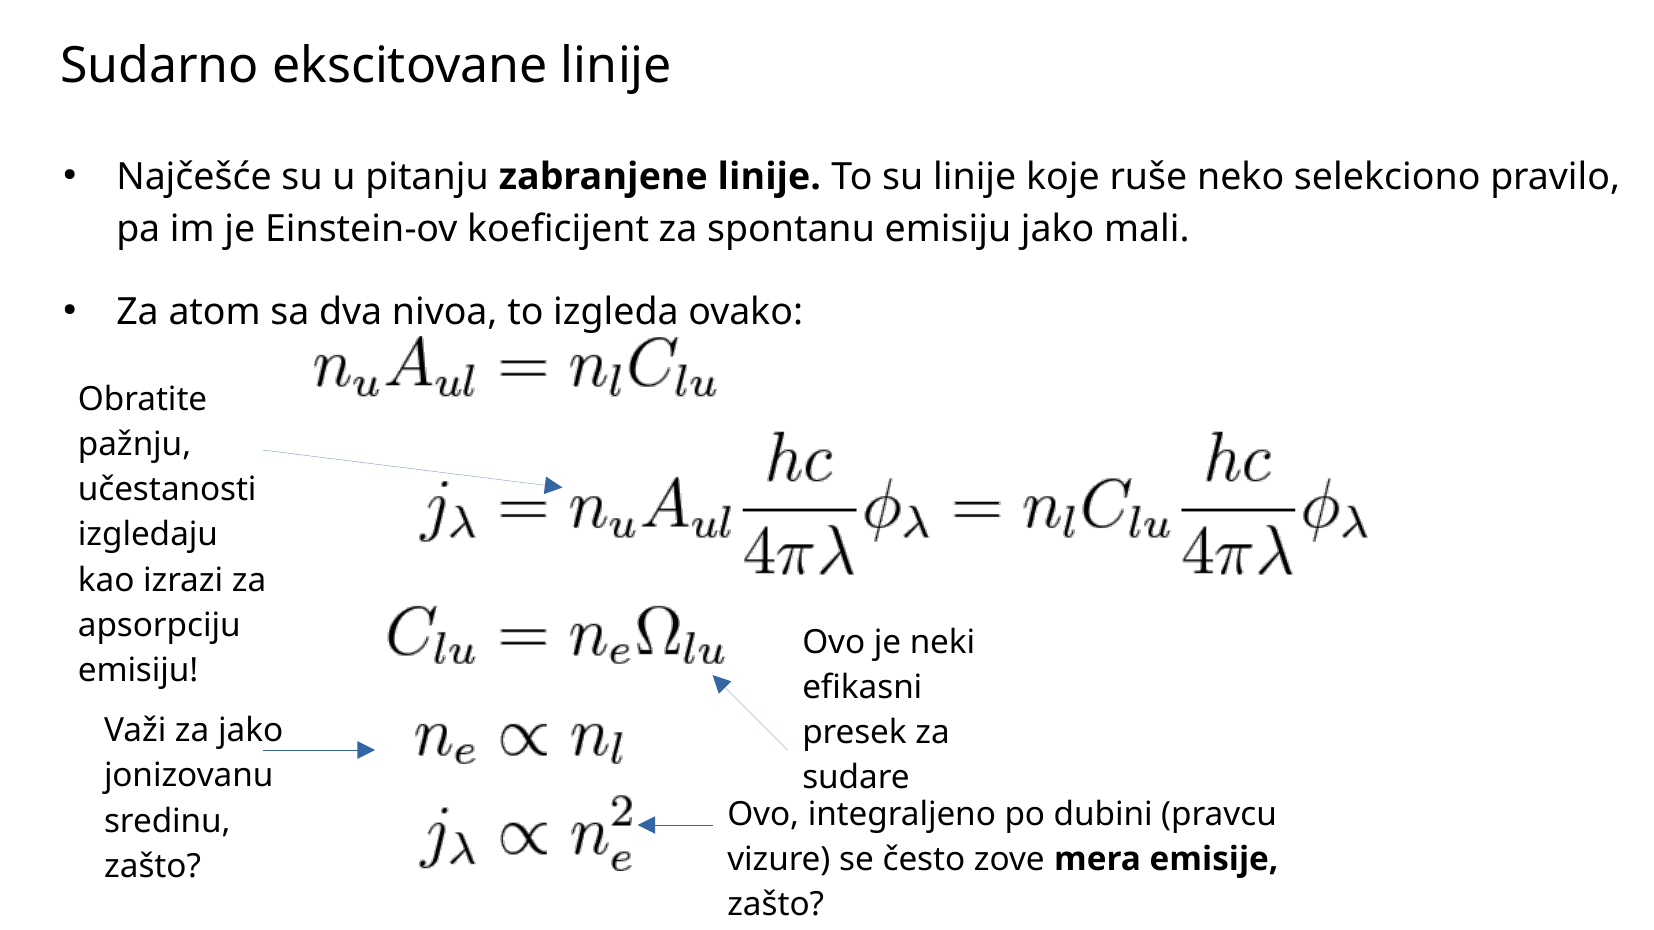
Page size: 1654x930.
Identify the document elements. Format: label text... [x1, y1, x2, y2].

list Najčešće su u pitanju zabranjene linije. To su linije koje ruše neko selekciono pravilo, pa im je Einstein-ov koeficijent za spontanu emisiju jako mali. Za atom sa dva nivoa, to izgleda ovako: [45, 149, 1635, 880]
title Sudarno ekscitovane linije [59, 13, 1648, 113]
text_box Važi za jako jonizovanu sredinu, zašto? [89, 698, 315, 871]
text_box Obratite pažnju, učestanosti izgledaju kao izrazi za apsorpciju emisiju! [63, 367, 289, 658]
picture [314, 336, 1368, 871]
text_box Ovo, integraljeno po dubini (pravcu vizure) se često zove mera emisije, zašto? [712, 782, 1313, 915]
